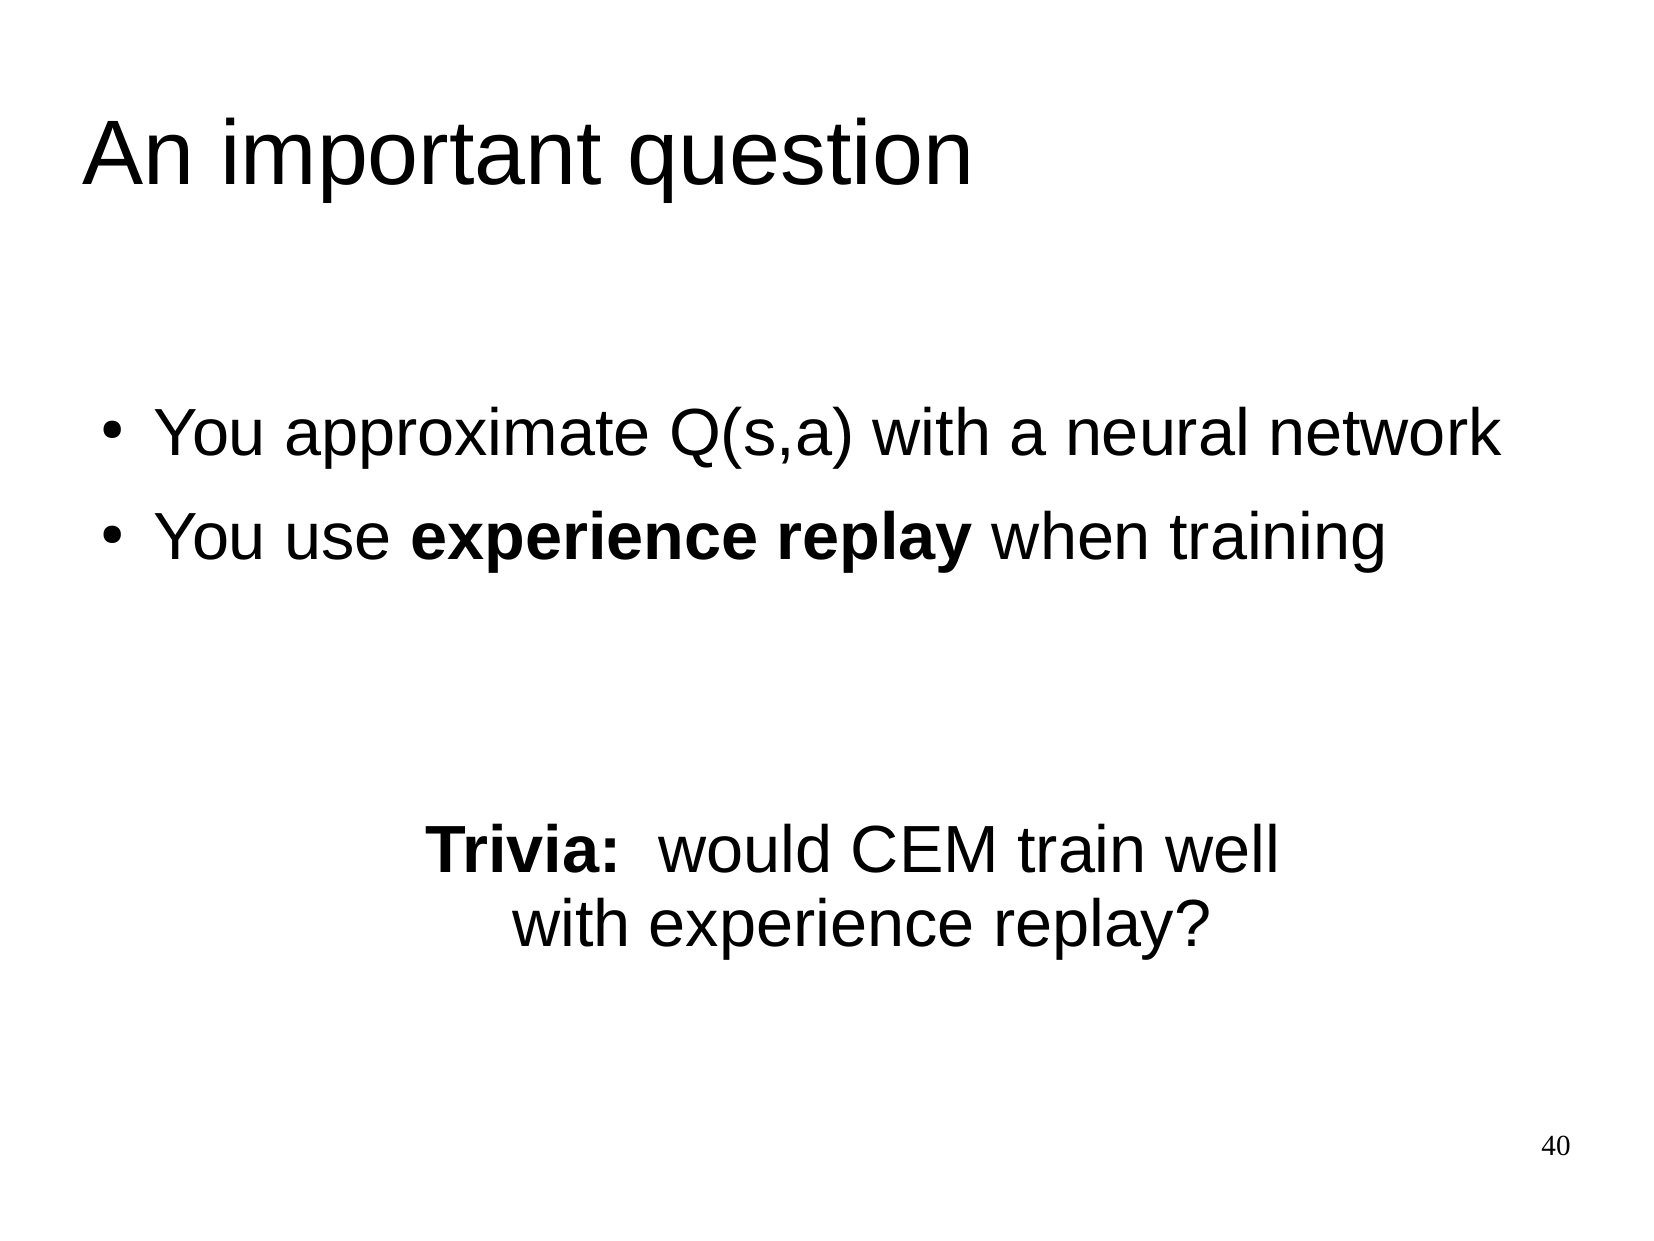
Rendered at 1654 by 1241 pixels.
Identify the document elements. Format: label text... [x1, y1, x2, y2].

list You approximate Q(s,a) with a neural network You use experience replay when training Trivia: would CEM train well with experience replay? [82, 290, 1571, 1241]
title An important question [82, 49, 1571, 257]
